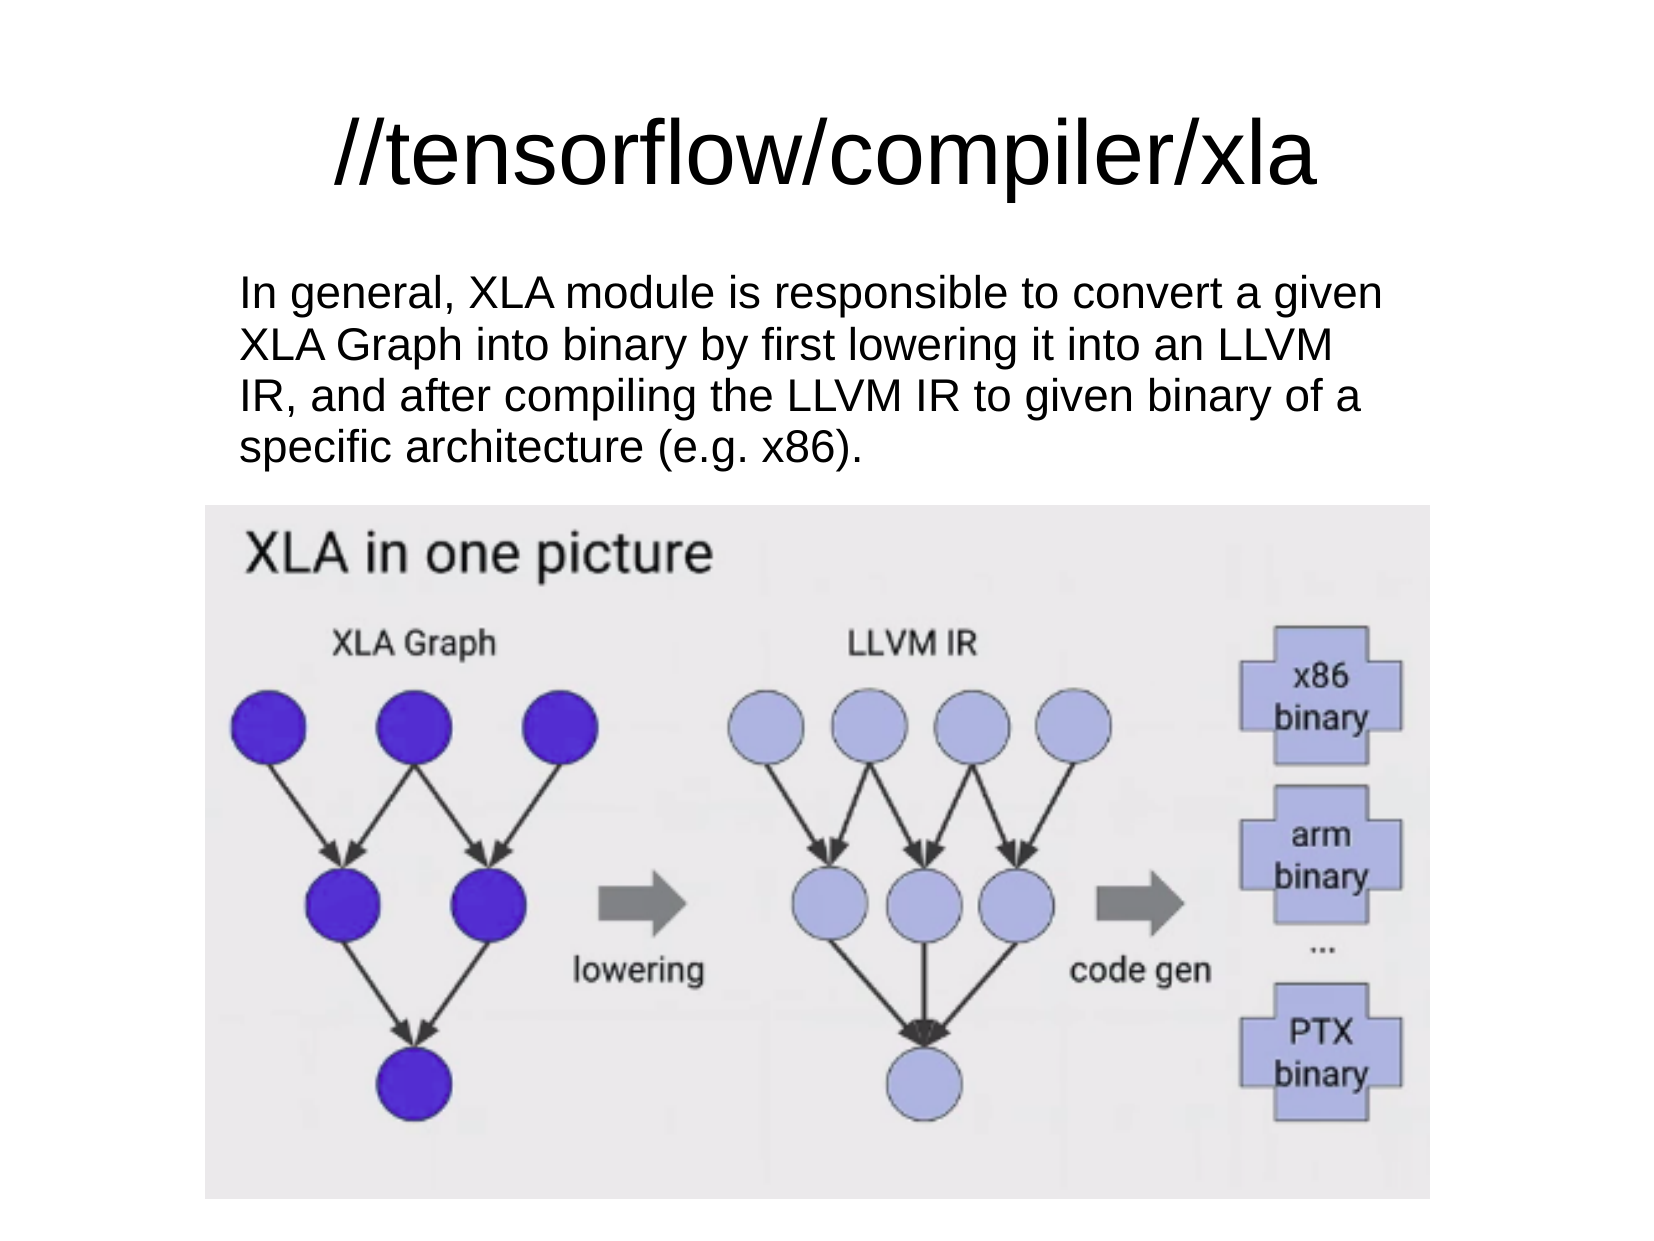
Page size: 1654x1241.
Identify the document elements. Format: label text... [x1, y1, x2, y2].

text_box In general, XLA module is responsible to convert a given XLA Graph into binary by first lowering it into an LLVM IR, and after compiling the LLVM IR to given binary of a specific architecture (e.g. x86). [224, 259, 1418, 480]
picture [205, 505, 1430, 1199]
title //tensorflow/compiler/xla [82, 49, 1571, 257]
